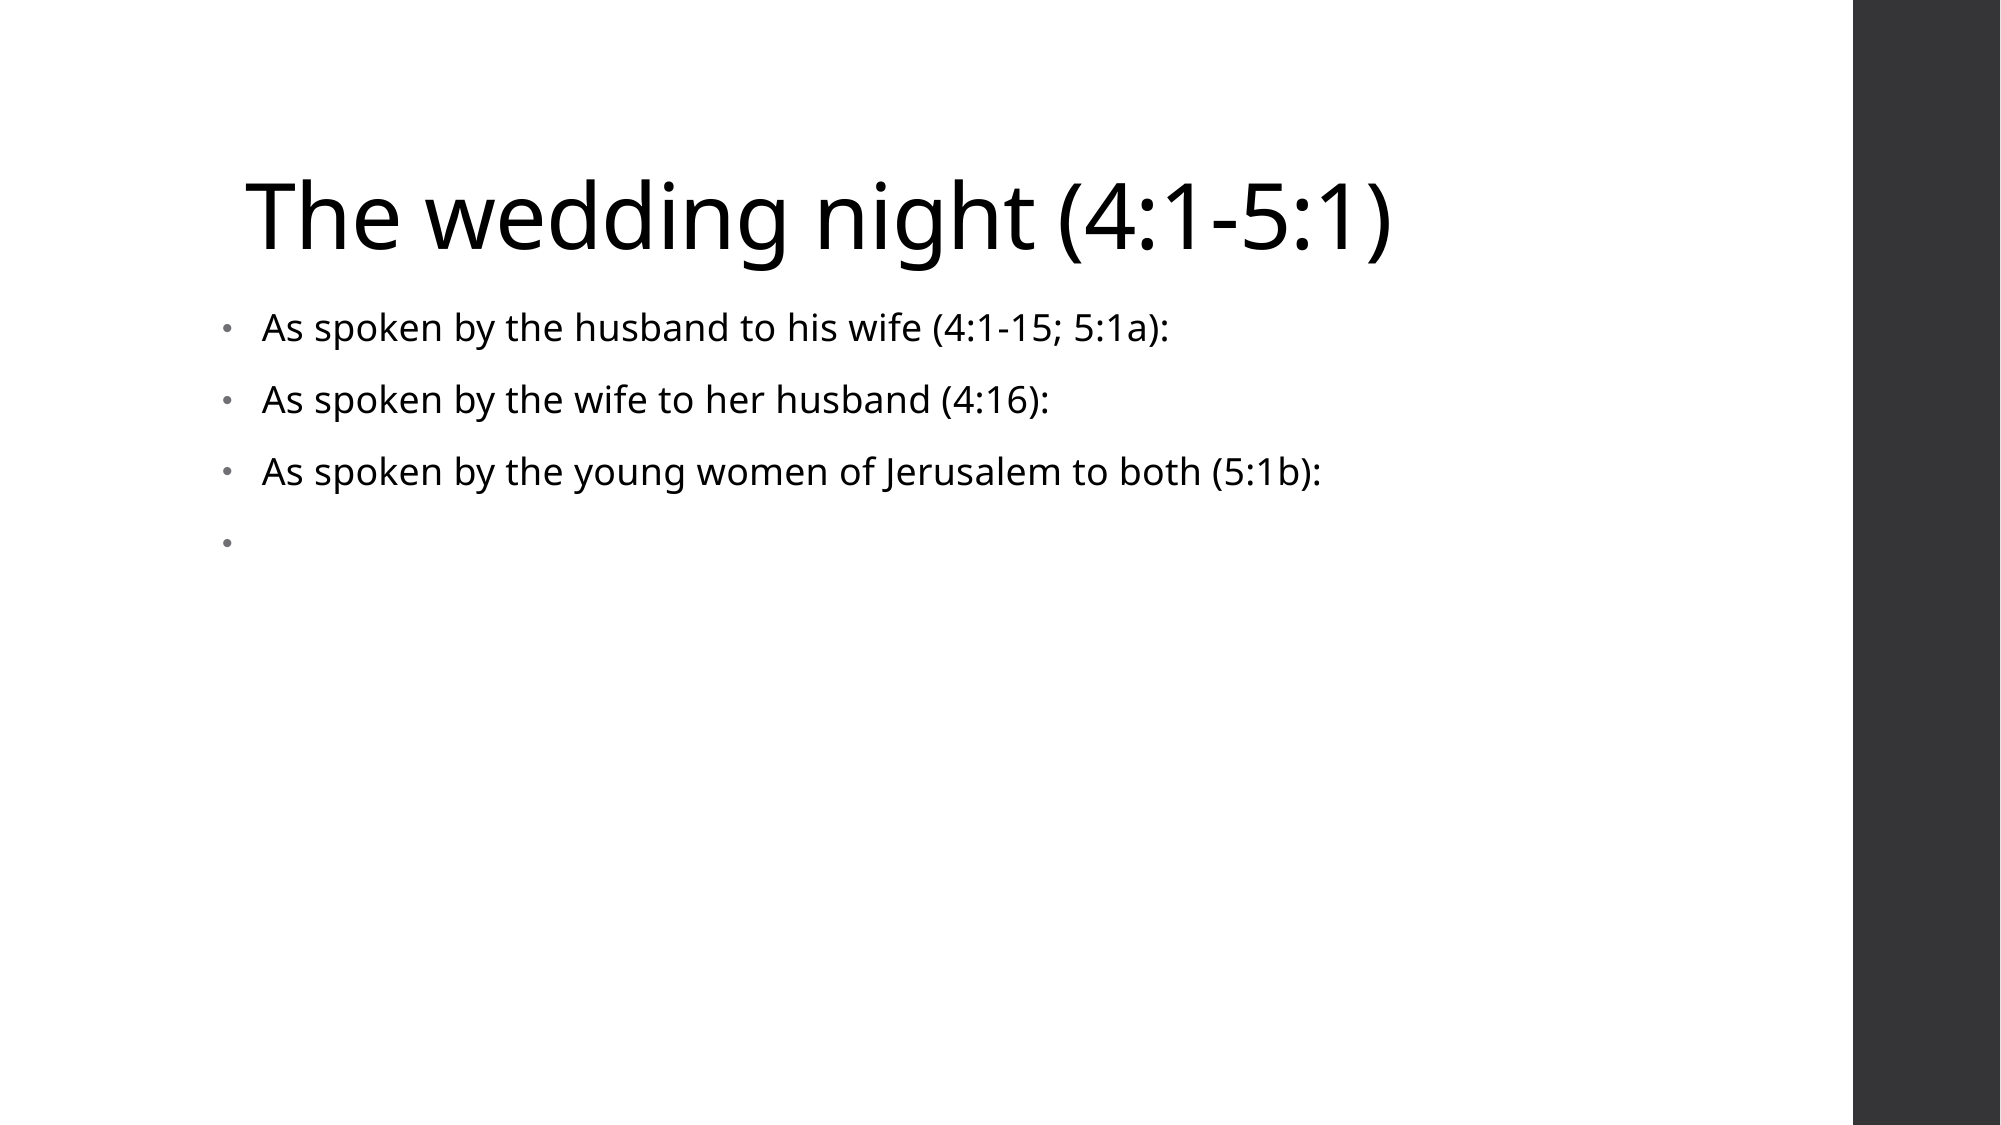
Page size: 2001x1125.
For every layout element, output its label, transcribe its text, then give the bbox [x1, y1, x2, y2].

list As spoken by the husband to his wife (4:1-15; 5:1a): As spoken by the wife to her husband (4:16): As spoken by the young women of Jerusalem to both (5:1b): [206, 299, 1617, 1014]
title The wedding night (4:1-5:1) [206, 60, 1797, 278]
